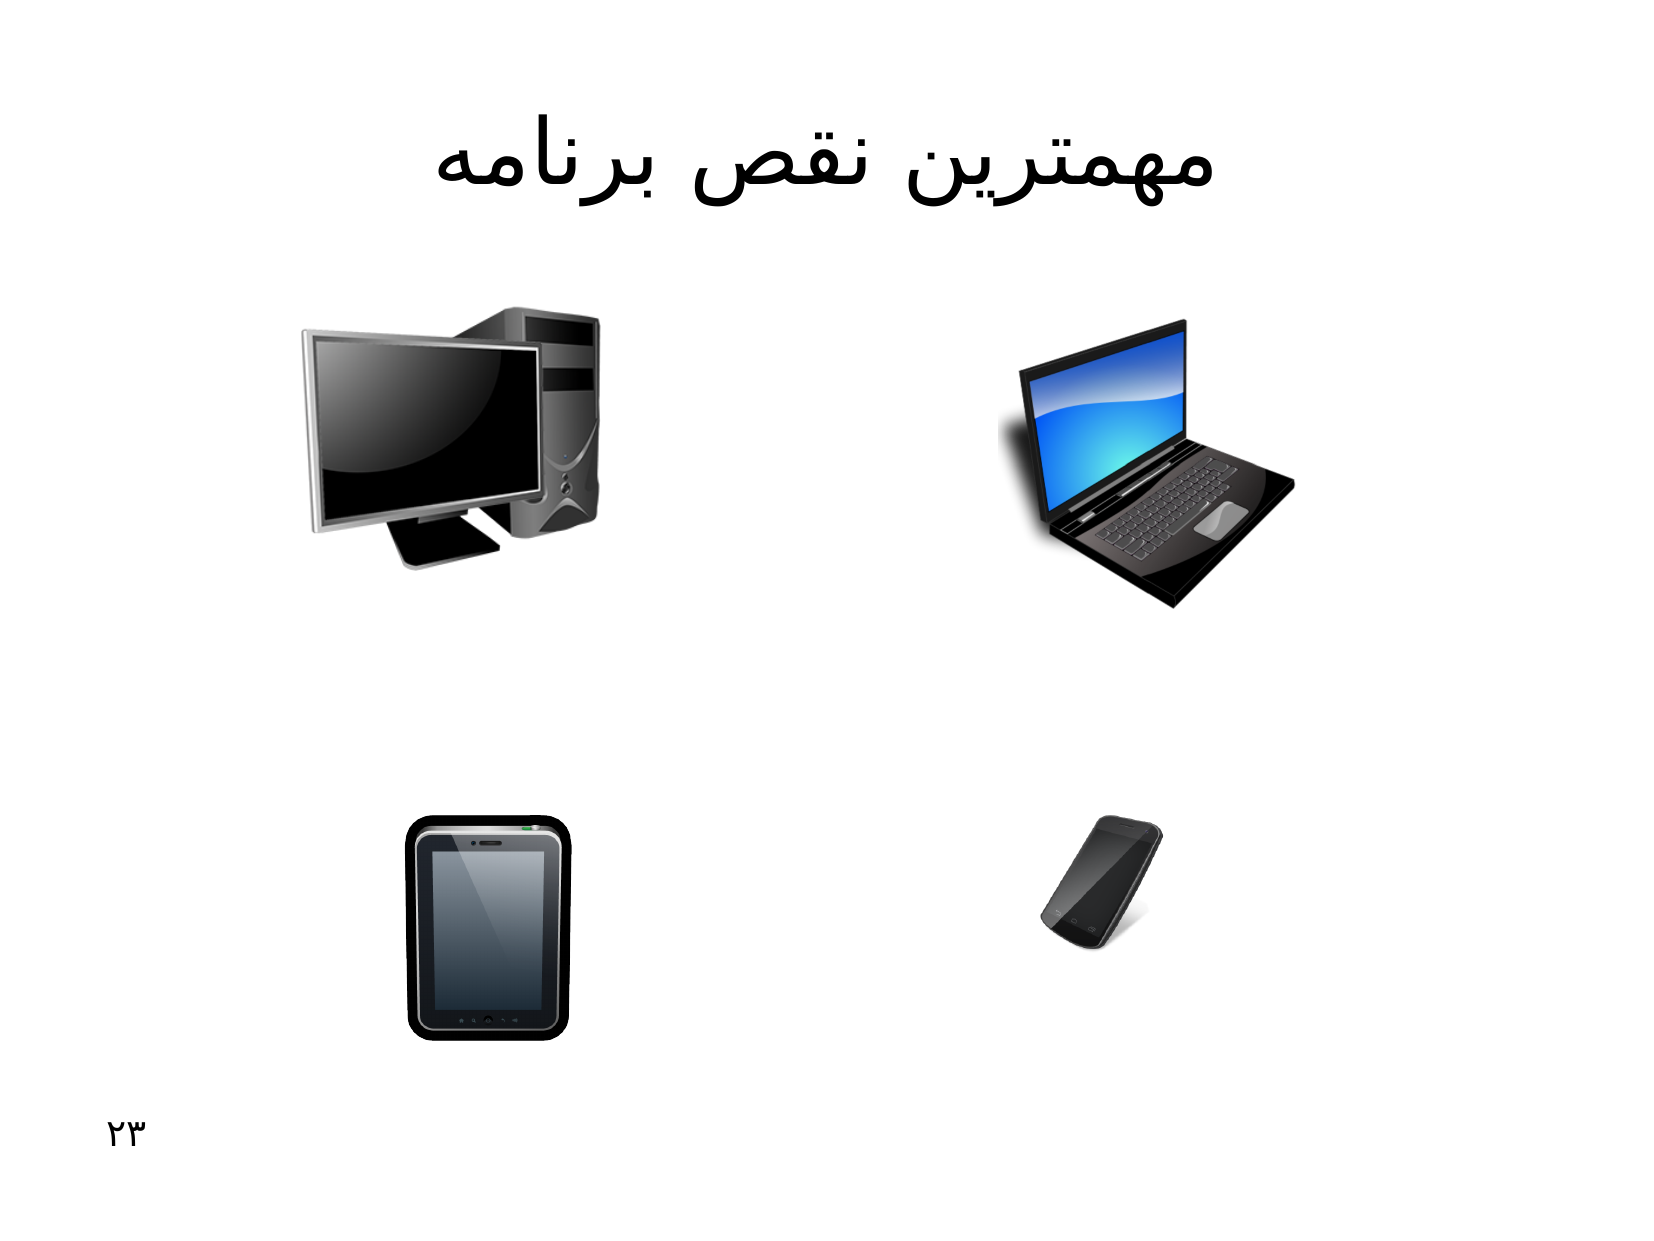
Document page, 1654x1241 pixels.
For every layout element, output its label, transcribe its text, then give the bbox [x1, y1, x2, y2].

picture [998, 314, 1299, 616]
picture [1025, 810, 1176, 961]
title مهمترین نقص برنامه [82, 49, 1571, 257]
picture [375, 815, 601, 1041]
picture [300, 284, 601, 586]
text_box ۲۳ [91, 1104, 168, 1175]
